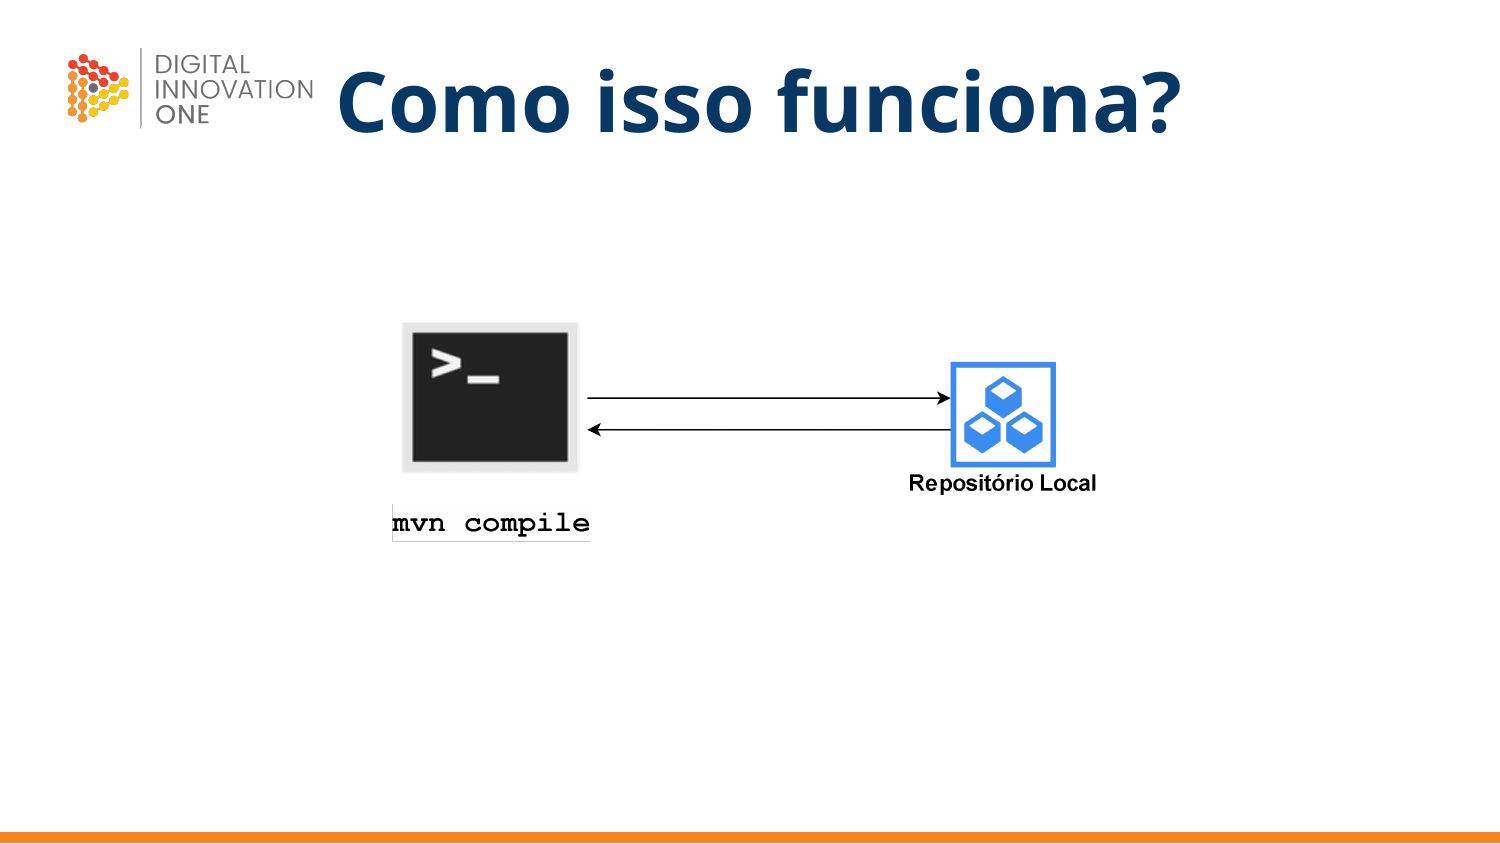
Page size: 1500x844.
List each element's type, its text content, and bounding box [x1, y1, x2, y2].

picture [51, 39, 330, 137]
picture [391, 301, 1109, 543]
text_box [0, 832, 1500, 843]
subtitle Como isso funciona? [51, 50, 1449, 148]
